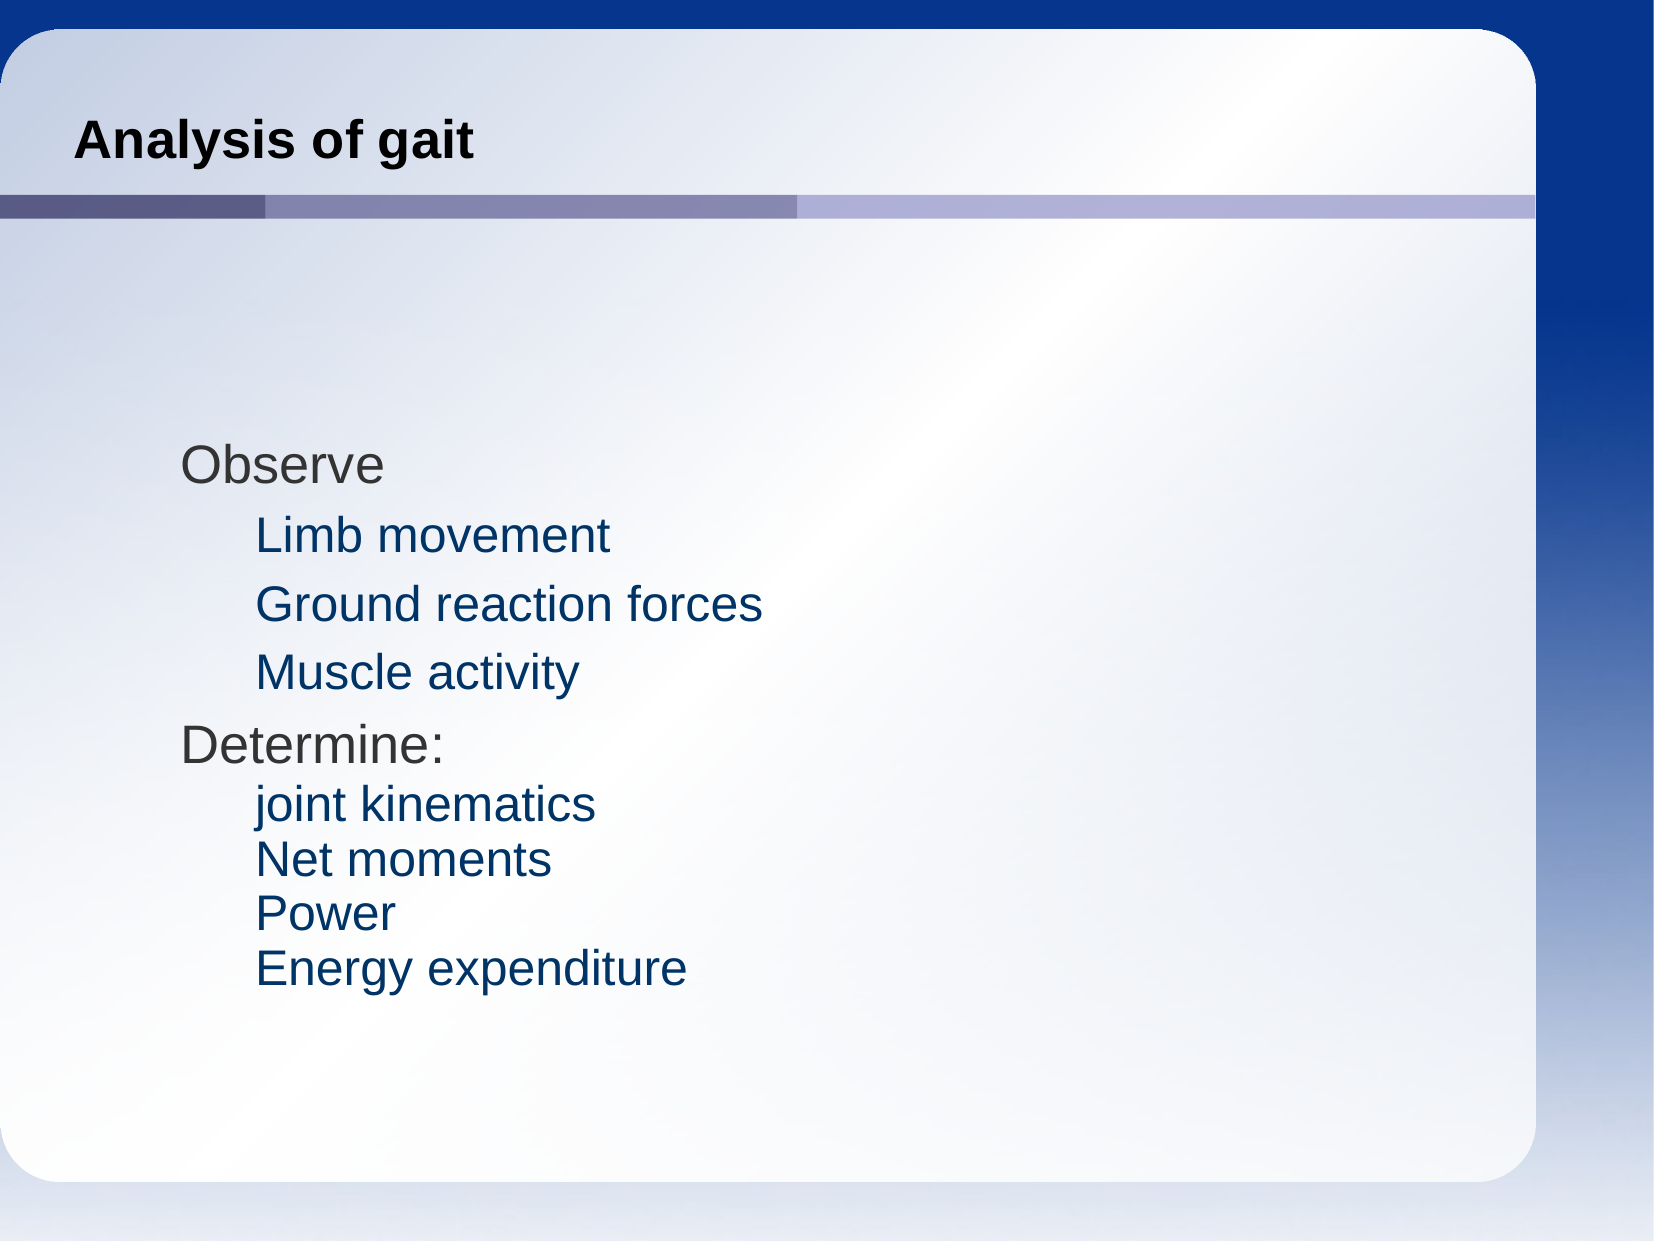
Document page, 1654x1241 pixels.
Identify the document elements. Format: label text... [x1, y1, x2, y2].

title Analysis of gait [59, 59, 1506, 178]
picture [0, 0, 1654, 1241]
list Observe Limb movement Ground reaction forces Muscle activity Determine: joint kinematics Net moments Power Energy expenditure [165, 427, 1613, 1132]
